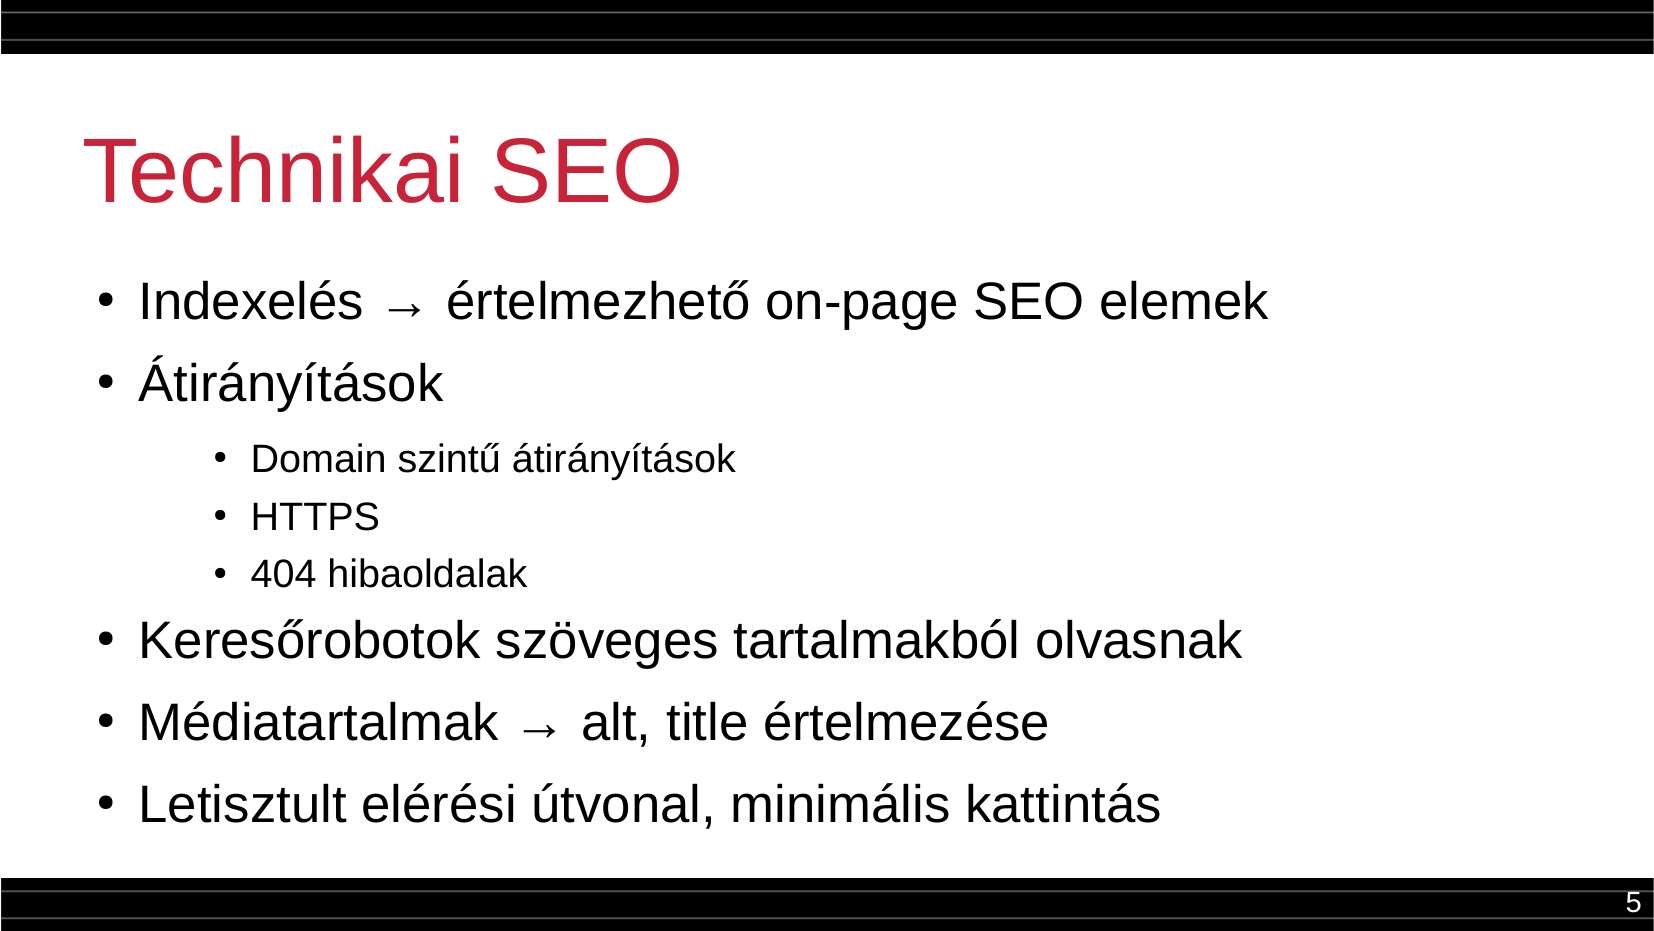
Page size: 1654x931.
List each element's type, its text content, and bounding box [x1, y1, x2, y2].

picture [1, 878, 1654, 931]
picture [1, 0, 1654, 54]
list Indexelés → értelmezhető on-page SEO elemek Átirányítások Domain szintű átirányítások HTTPS 404 hibaoldalak Keresőrobotok szöveges tartalmakból olvasnak Médiatartalmak → alt, title értelmezése Letisztult elérési útvonal, minimális kattintás [82, 271, 1571, 841]
title Technikai SEO [82, 92, 1571, 249]
